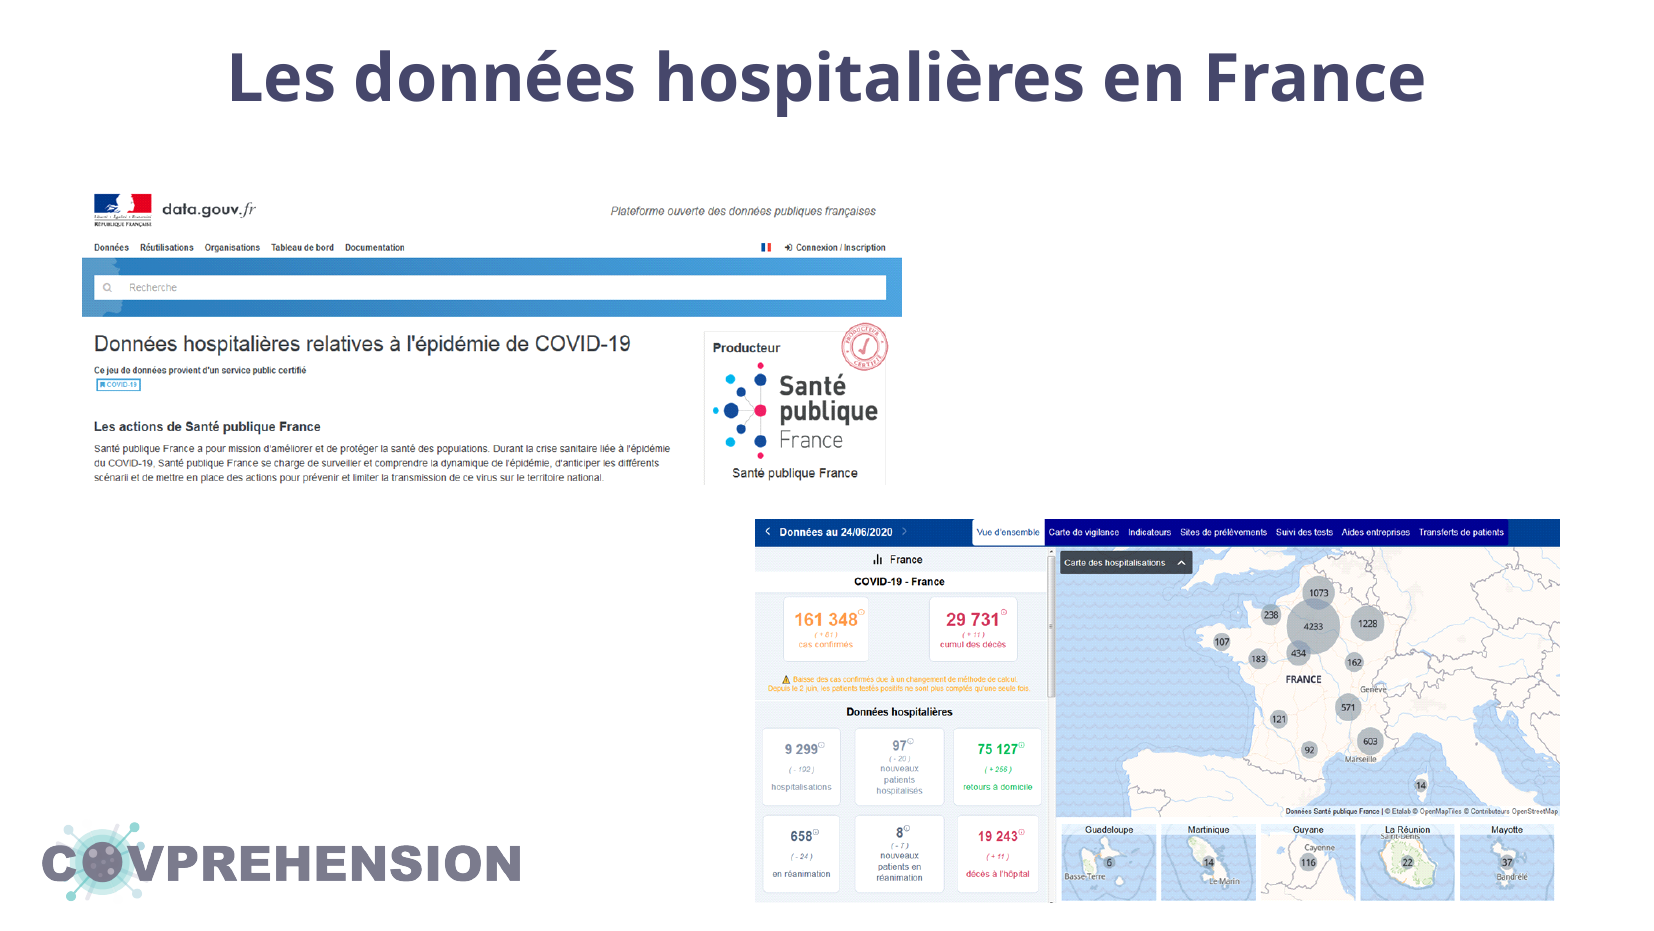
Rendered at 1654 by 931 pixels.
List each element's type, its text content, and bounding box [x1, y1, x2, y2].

picture [755, 519, 1560, 903]
picture [82, 188, 902, 485]
title Les données hospitalières en France [0, 23, 1654, 129]
